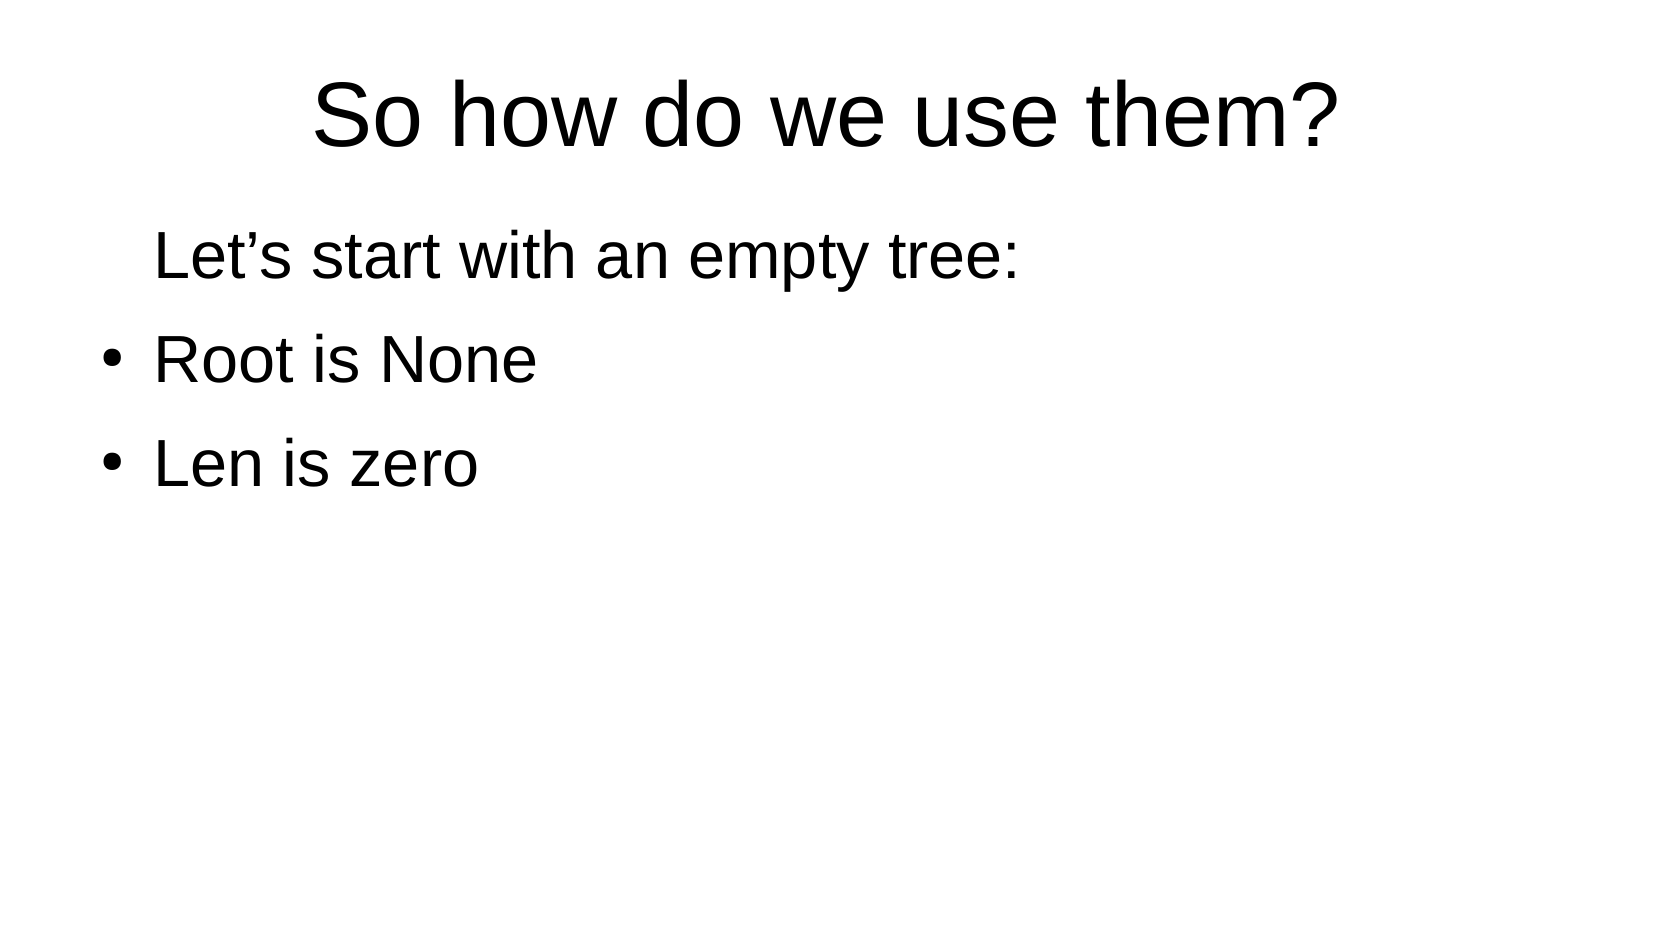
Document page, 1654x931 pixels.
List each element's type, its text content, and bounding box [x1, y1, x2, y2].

list Let’s start with an empty tree: Root is None Len is zero [82, 217, 1571, 758]
title So how do we use them? [82, 37, 1571, 193]
